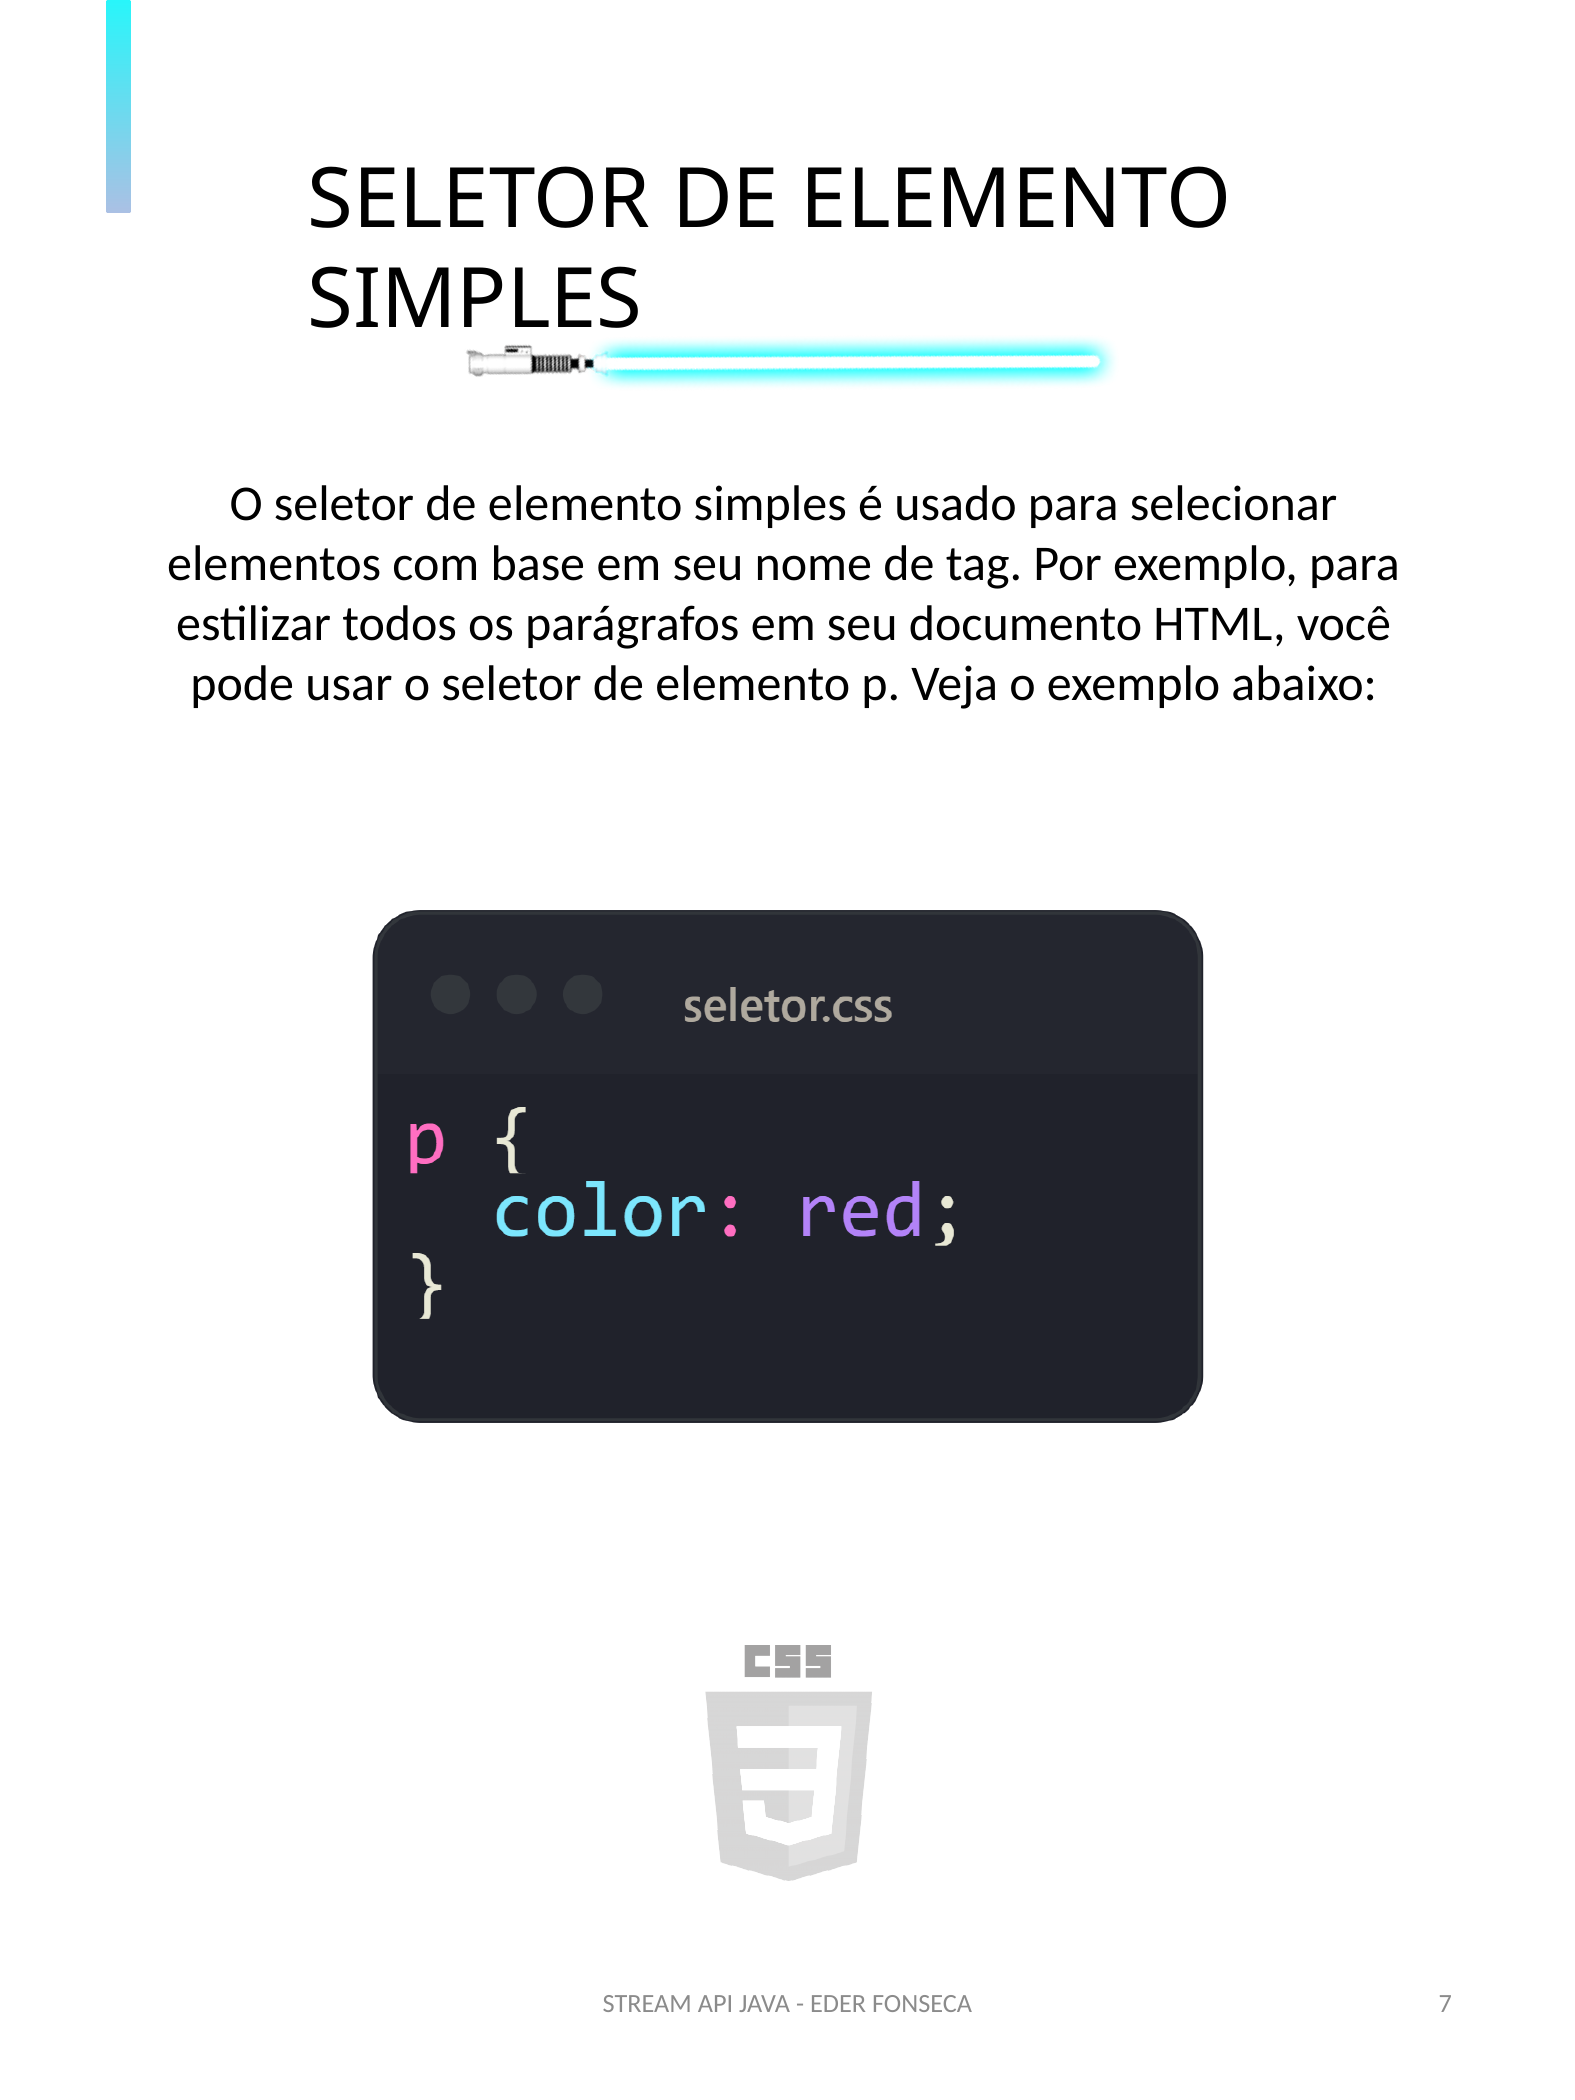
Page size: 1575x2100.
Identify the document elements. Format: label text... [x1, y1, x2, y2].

picture [435, 33, 1140, 686]
text_box [106, 0, 131, 213]
picture [0, 806, 1575, 1526]
text_box SELETOR DE ELEMENTO SIMPLES [814, 136, 1575, 352]
picture [579, 1637, 995, 1881]
text_box O seletor de elemento simples é usado para selecionar elementos com base em seu nome de tag. Por exemplo, para estilizar todos os parágrafos em seu documento HTML, você pode usar o seletor de elemento p. Veja o exemplo abaixo: [142, 462, 1426, 718]
text_box SELETOR DE ELEMENTO SIMPLES [292, 136, 587, 352]
